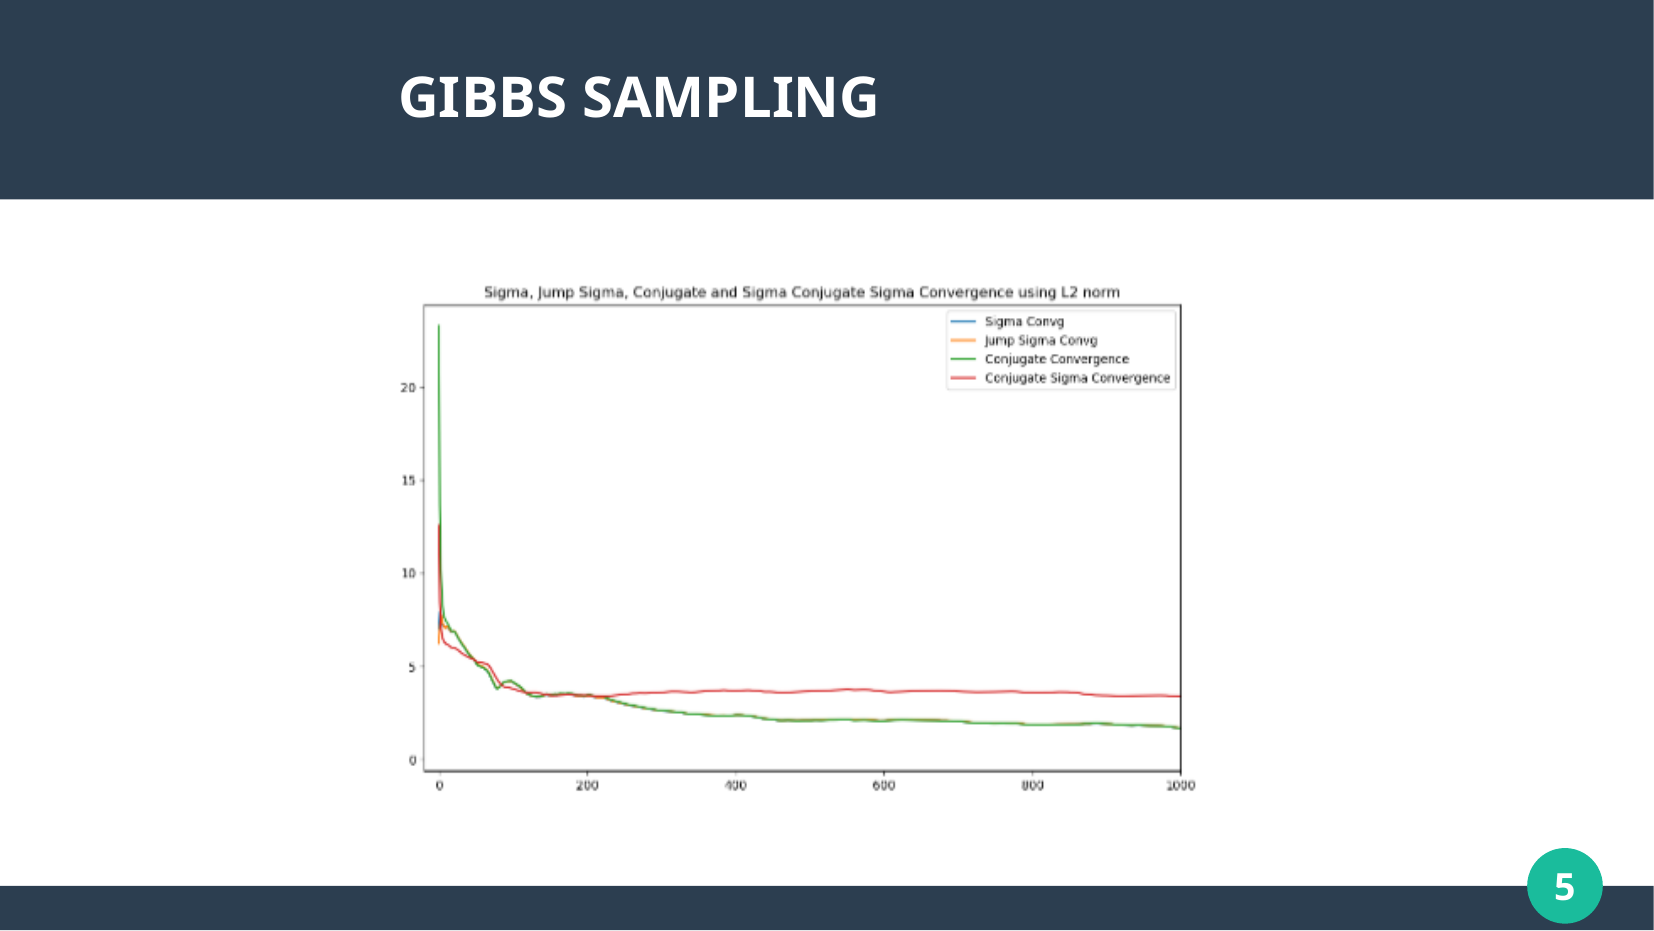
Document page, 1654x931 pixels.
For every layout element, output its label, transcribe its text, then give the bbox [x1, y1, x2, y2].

picture [354, 265, 1300, 827]
title GIBBS SAMPLING [59, 37, 1595, 156]
